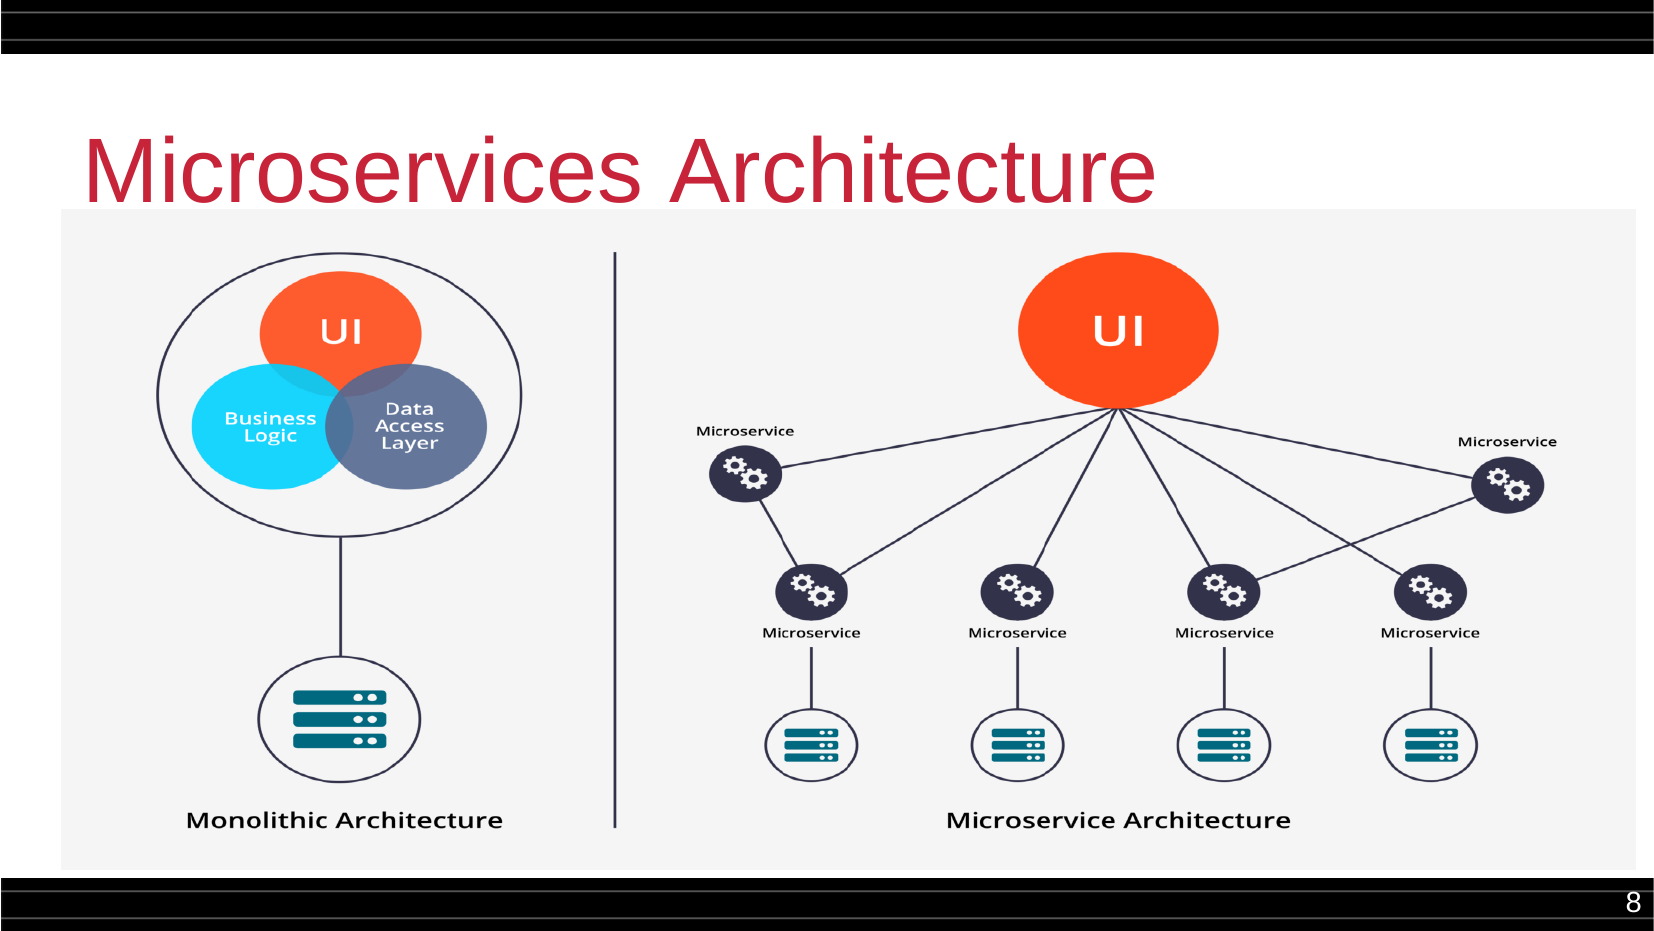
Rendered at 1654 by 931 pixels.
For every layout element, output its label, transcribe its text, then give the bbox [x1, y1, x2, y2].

title Microservices Architecture [82, 92, 1571, 209]
picture [60, 209, 1636, 871]
picture [1, 0, 1654, 54]
picture [1, 878, 1654, 931]
